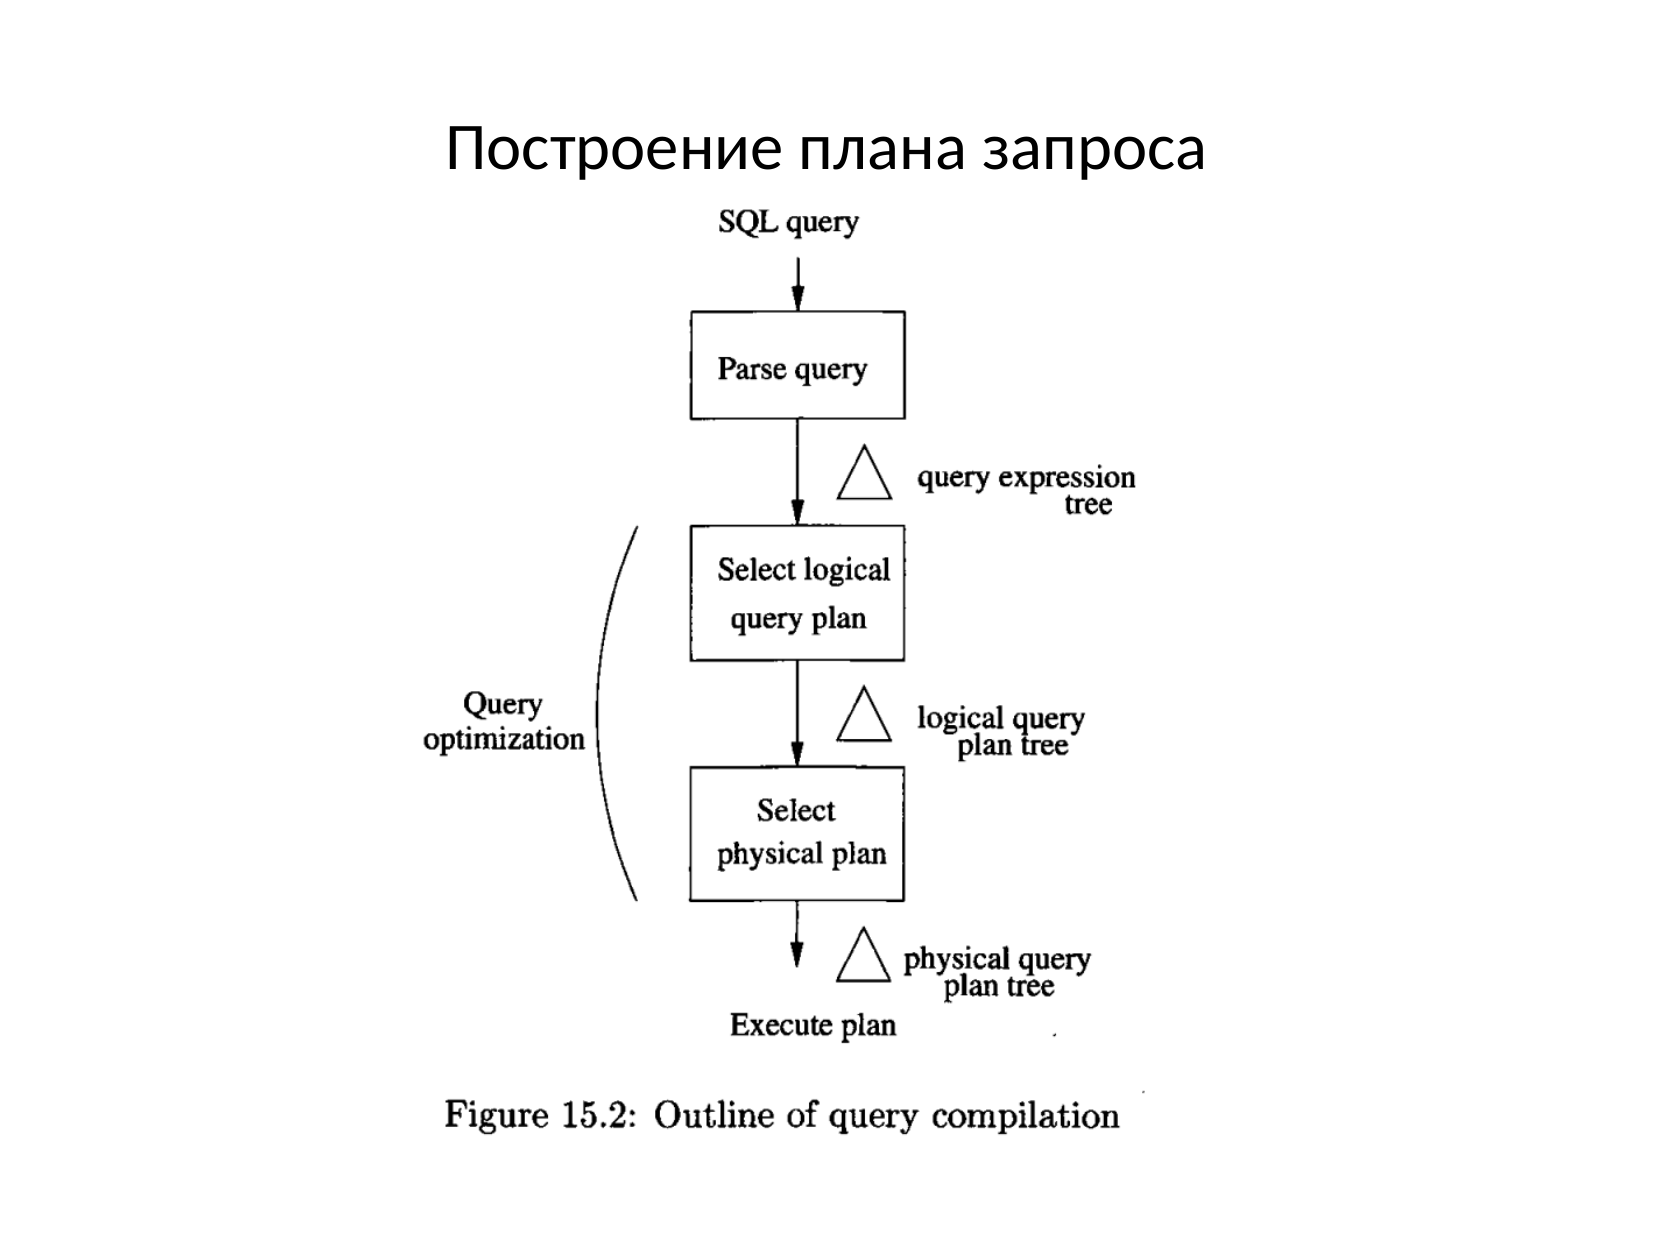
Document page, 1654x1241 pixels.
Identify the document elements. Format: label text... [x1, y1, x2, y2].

title Построение плана запроса [82, 49, 1571, 257]
picture [413, 208, 1147, 1141]
